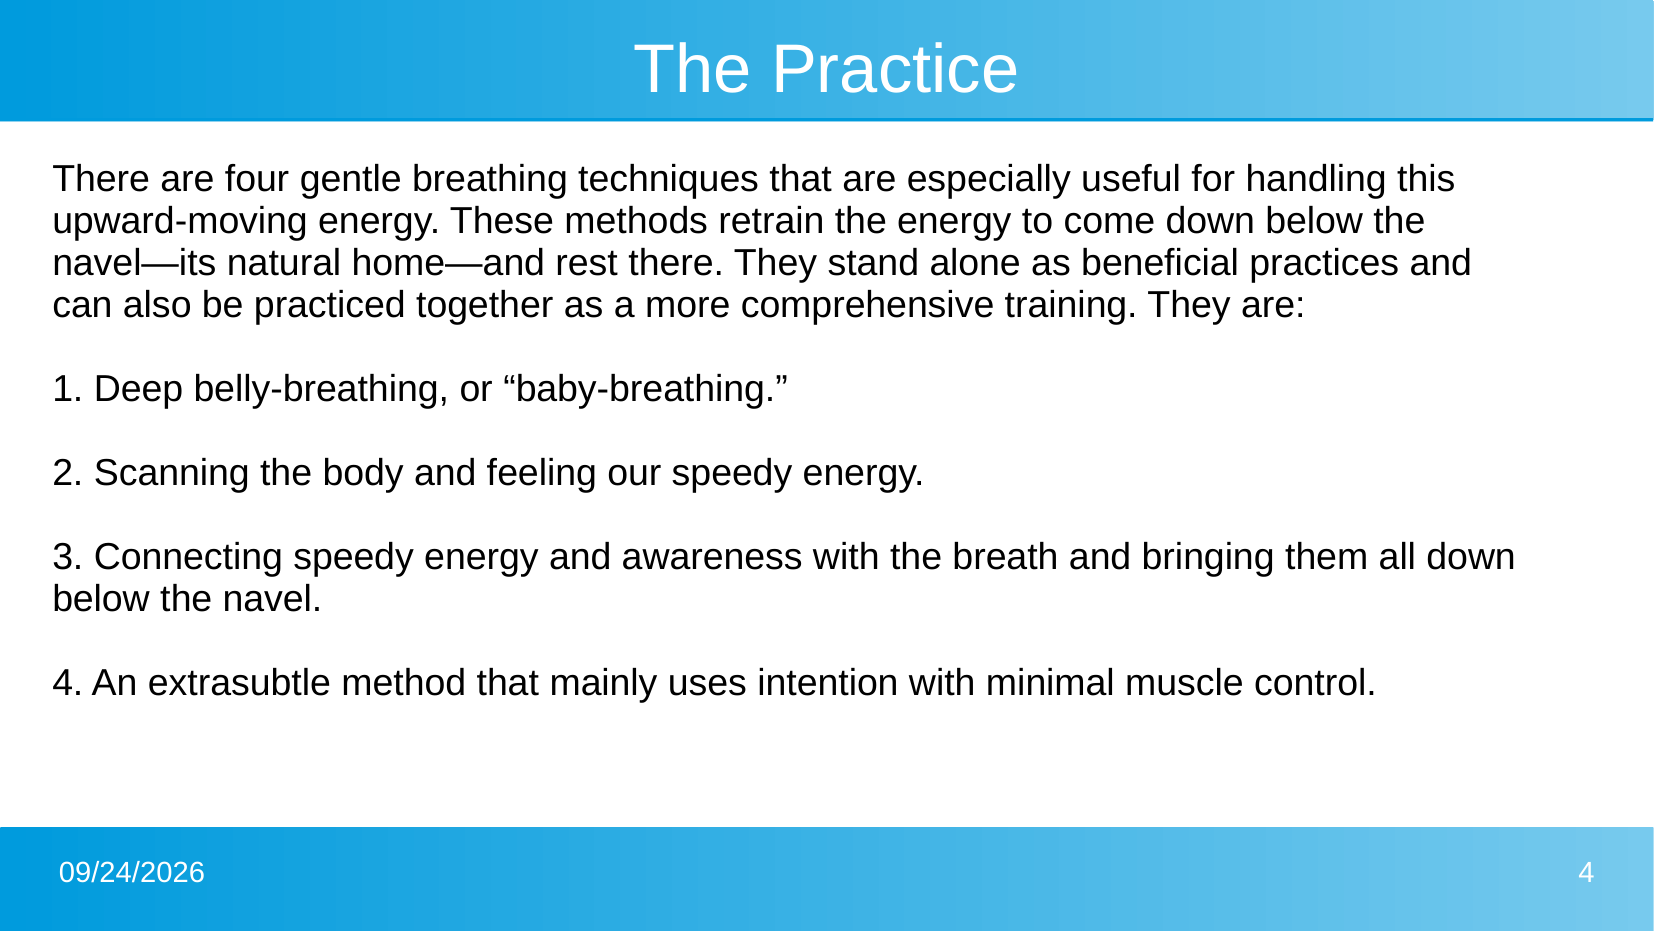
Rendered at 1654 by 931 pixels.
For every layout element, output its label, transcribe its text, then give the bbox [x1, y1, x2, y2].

text_box There are four gentle breathing techniques that are especially useful for handling this upward-moving energy. These methods retrain the energy to come down below the navel—its natural home—and rest there. They stand alone as beneficial practices and can also be practiced together as a more comprehensive training. They are: 1. Deep belly-breathing, or “baby-breathing.” 2. Scanning the body and feeling our speedy energy. 3. Connecting speedy energy and awareness with the breath and bringing them all down below the navel. 4. An extrasubtle method that mainly uses intention with minimal muscle control. [37, 150, 1538, 788]
title The Practice [59, 29, 1595, 108]
